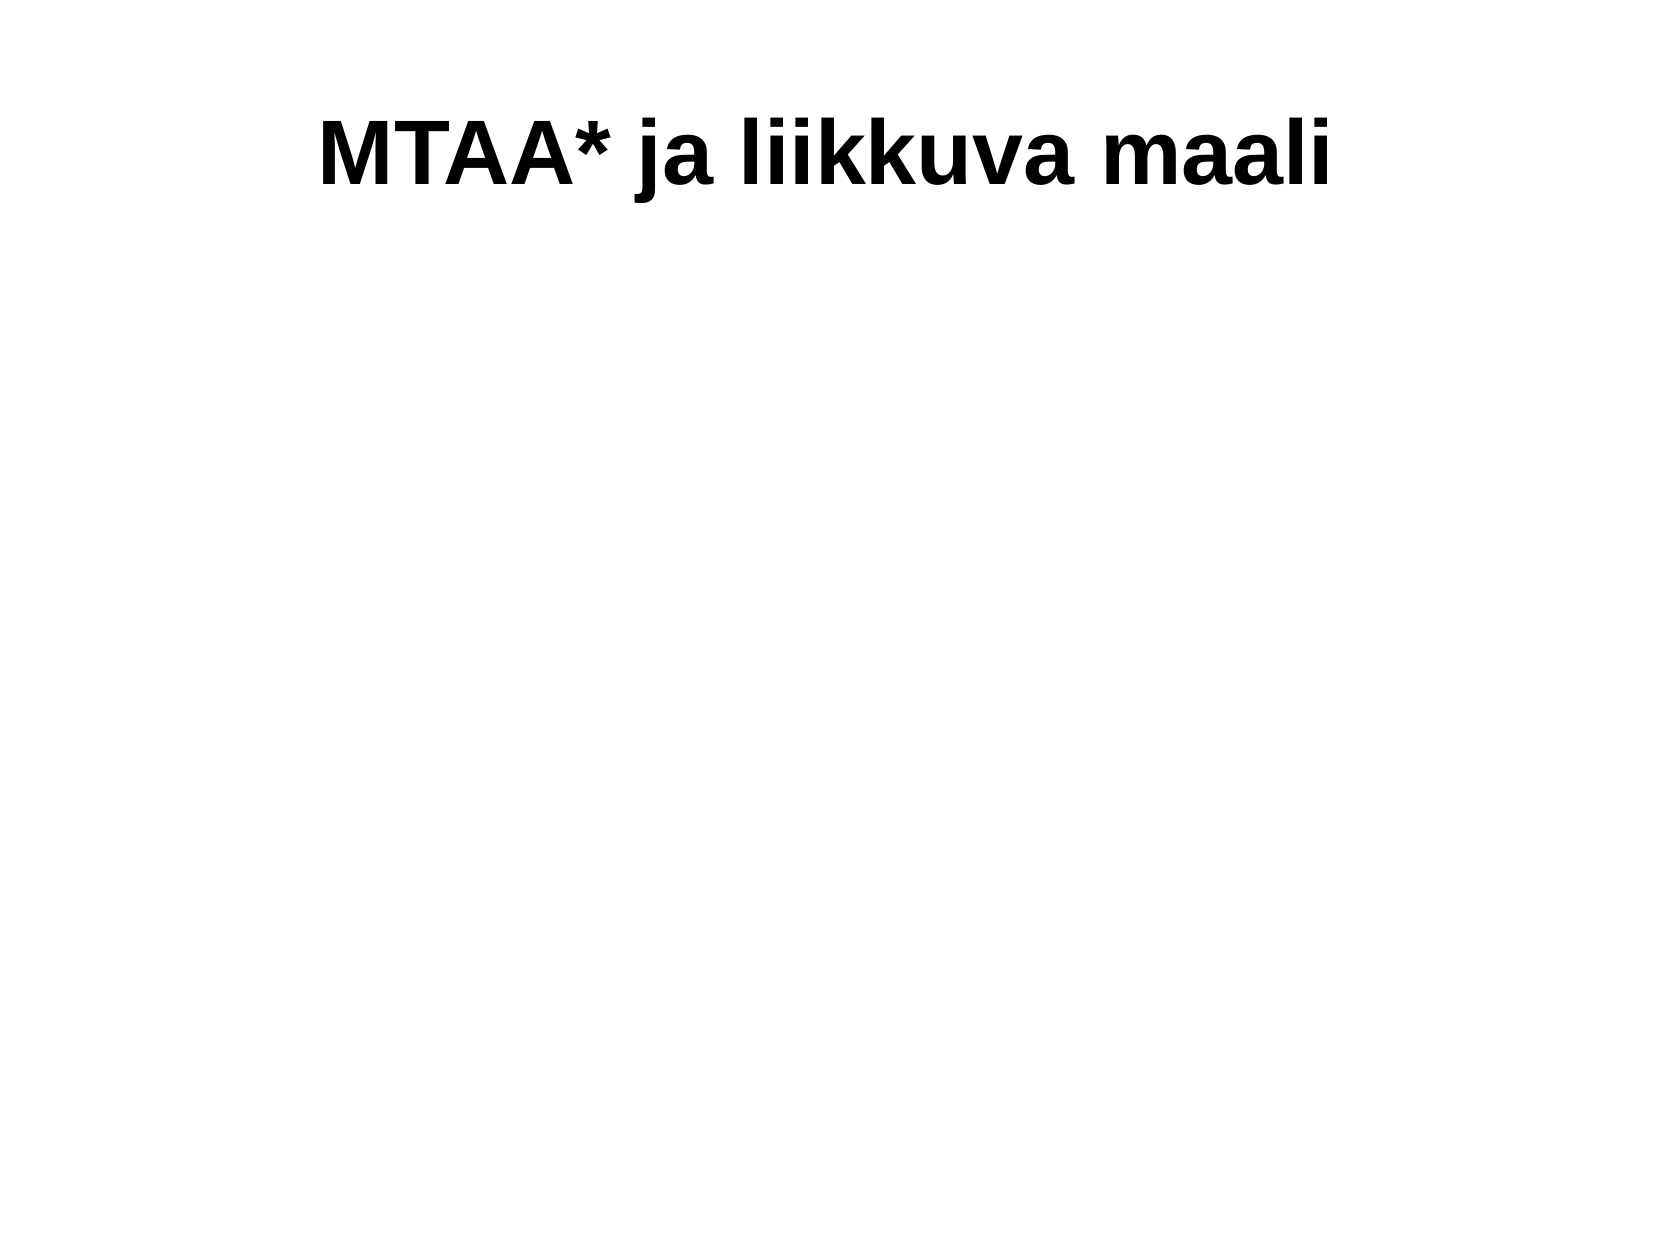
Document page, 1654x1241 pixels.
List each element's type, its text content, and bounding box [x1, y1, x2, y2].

title MTAA* ja liikkuva maali [82, 49, 1571, 257]
